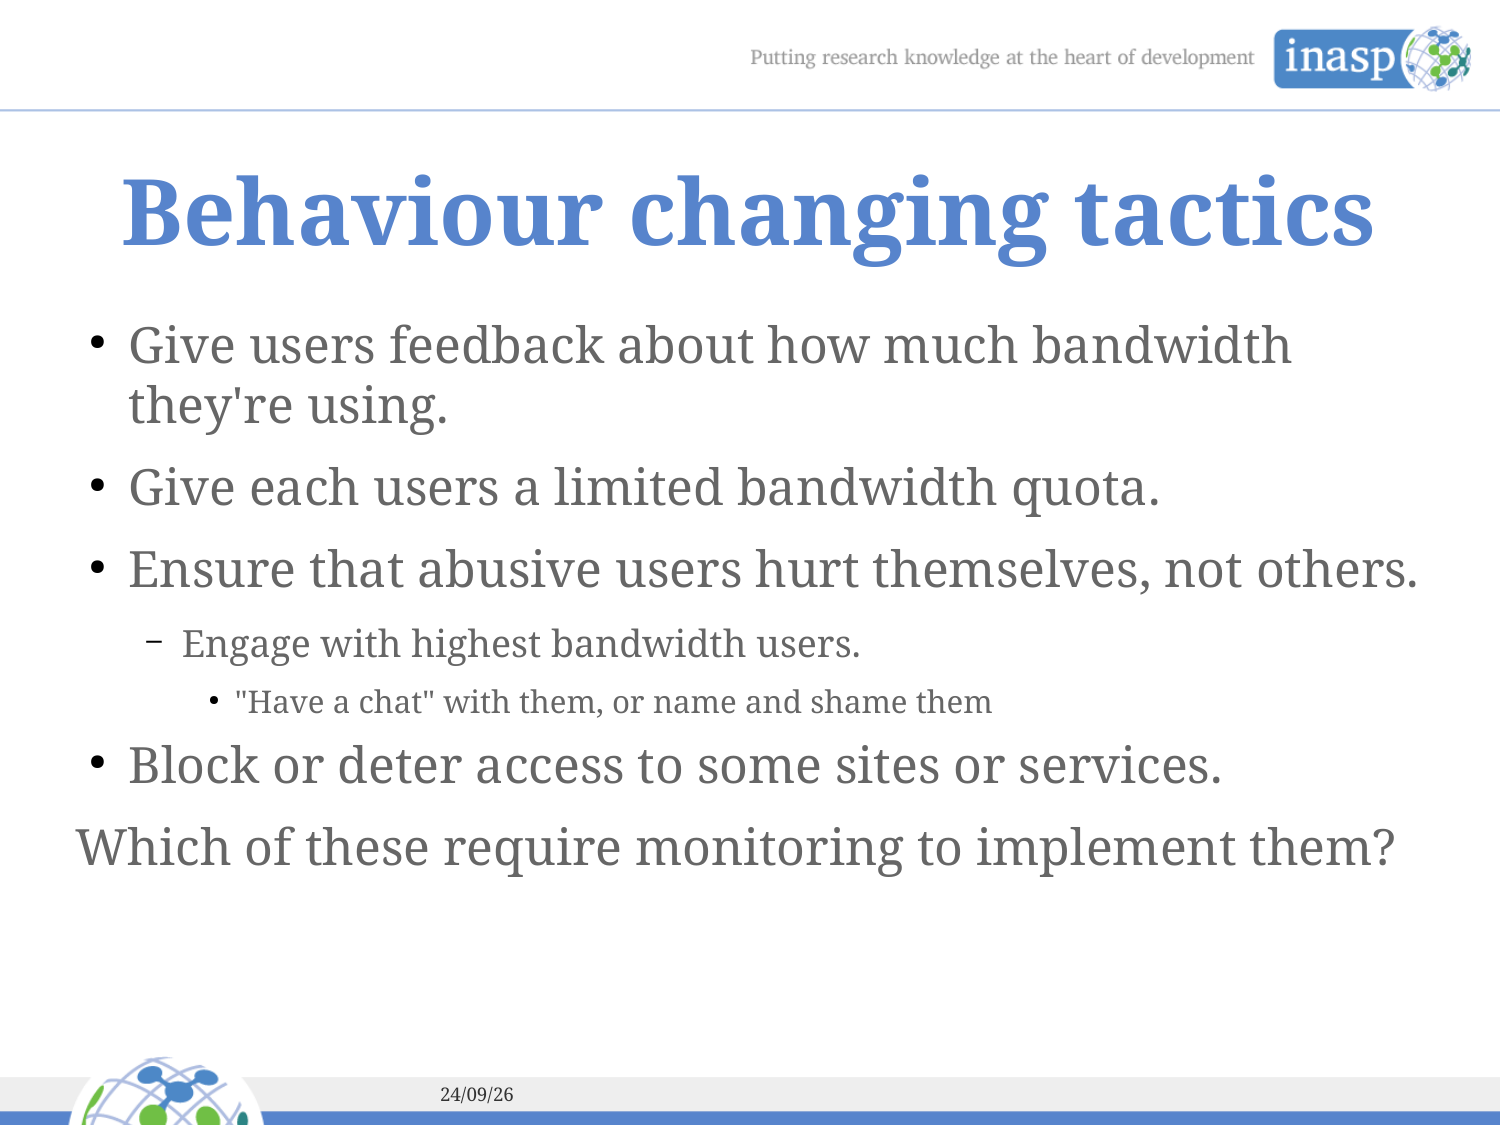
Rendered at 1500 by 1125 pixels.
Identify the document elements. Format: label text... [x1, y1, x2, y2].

picture [0, 0, 1500, 1125]
title Behaviour changing tactics [75, 129, 1426, 313]
list Give users feedback about how much bandwidth they're using. Give each users a limited bandwidth quota. Ensure that abusive users hurt themselves, not others. Engage with highest bandwidth users. "Have a chat" with them, or name and shame them Block or deter access to some sites or services. Which of these require monitoring to implement them? [75, 313, 1426, 967]
